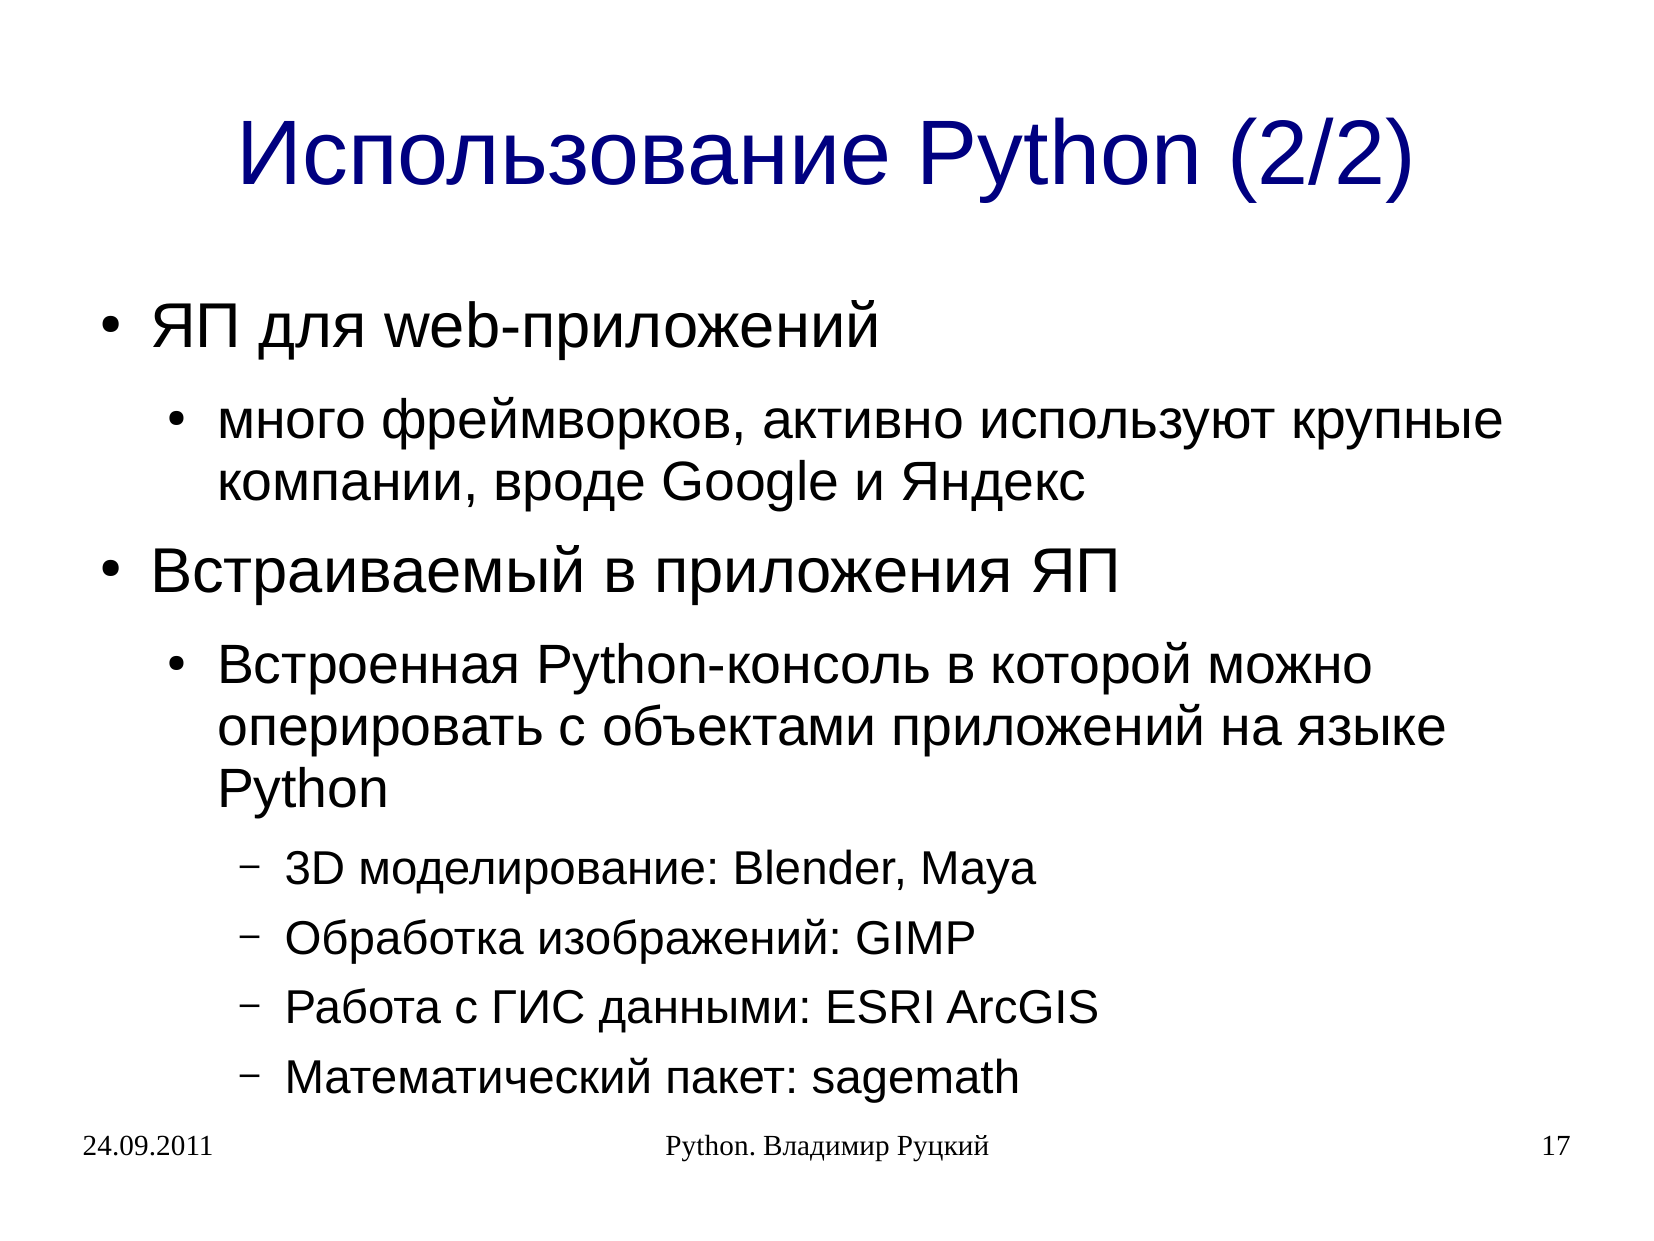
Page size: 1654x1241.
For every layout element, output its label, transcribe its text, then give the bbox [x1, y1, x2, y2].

list ЯП для web-приложений много фреймворков, активно используют крупные компании, вроде Google и Яндекс Встраиваемый в приложения ЯП Встроенная Python-консоль в которой можно оперировать с объектами приложений на языке Python 3D моделирование: Blender, Maya Обработка изображений: GIMP Работа с ГИС данными: ESRI ArcGIS Математический пакет: sagemath [82, 290, 1571, 1109]
title Использование Python (2/2) [82, 49, 1571, 257]
